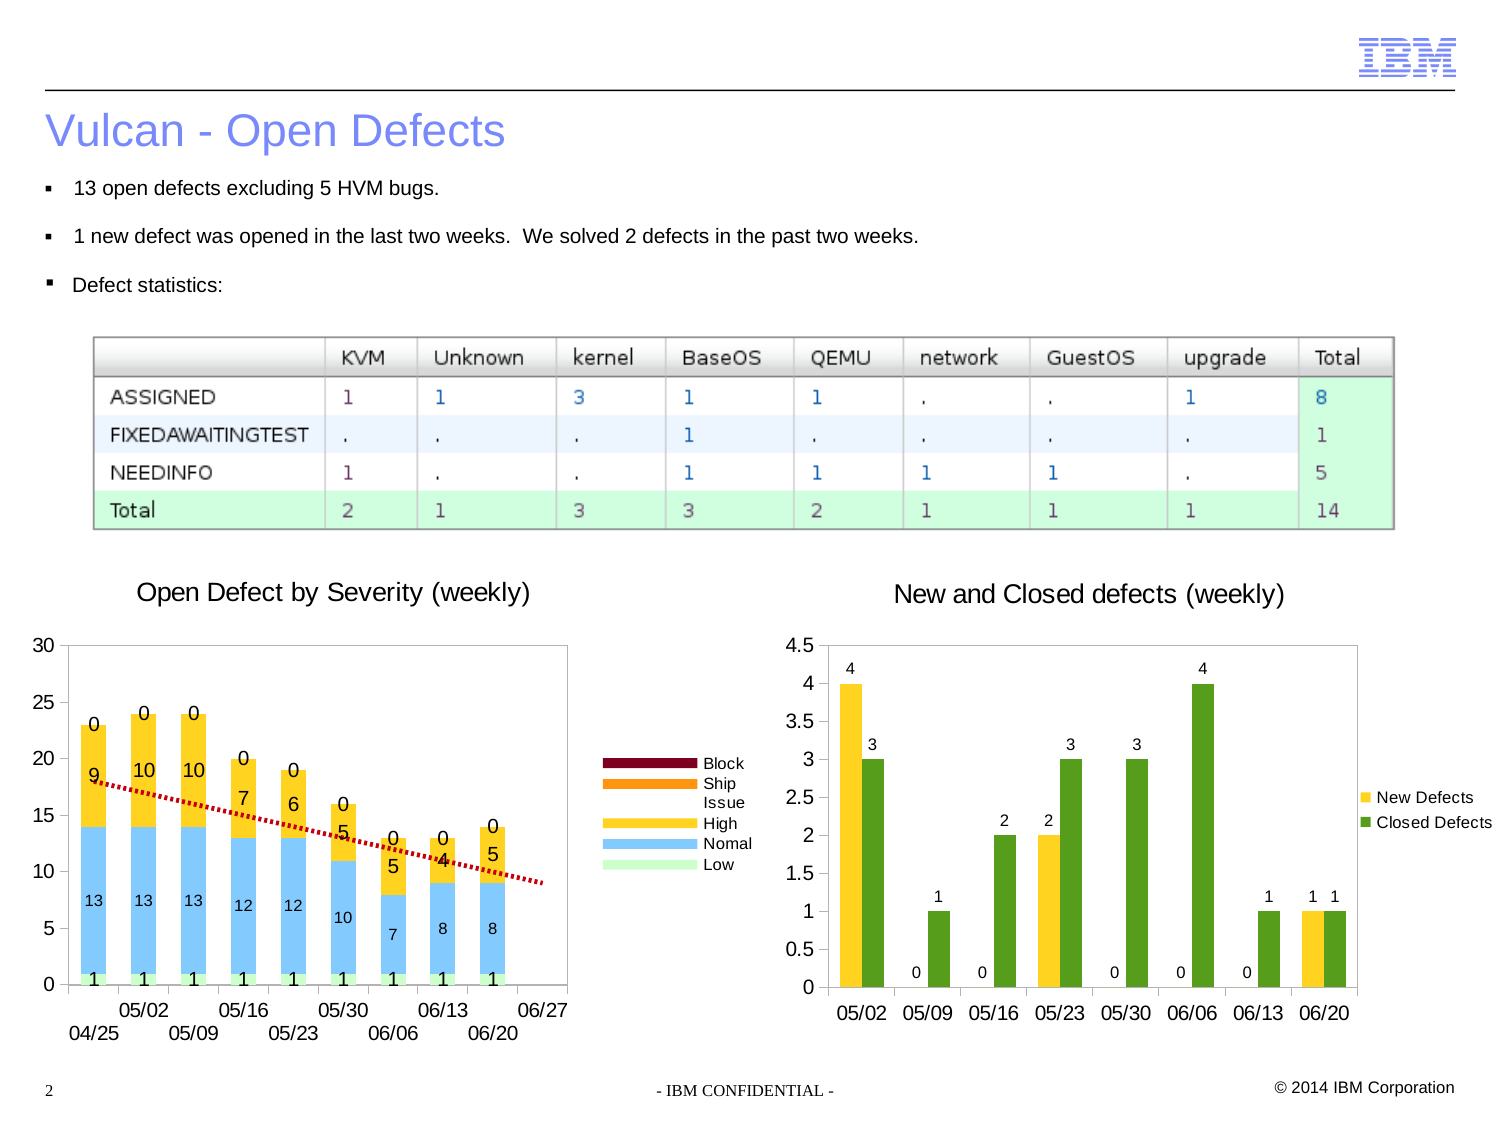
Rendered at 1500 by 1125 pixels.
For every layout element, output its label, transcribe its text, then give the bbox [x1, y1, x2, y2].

chart [5, 557, 1500, 1063]
picture [87, 332, 1403, 535]
title Vulcan - Open Defects [30, 97, 1456, 203]
picture [1359, 37, 1456, 77]
list 13 open defects excluding 5 HVM bugs. 1 new defect was opened in the last two weeks. We solved 2 defects in the past two weeks. Defect statistics: [30, 169, 1430, 307]
